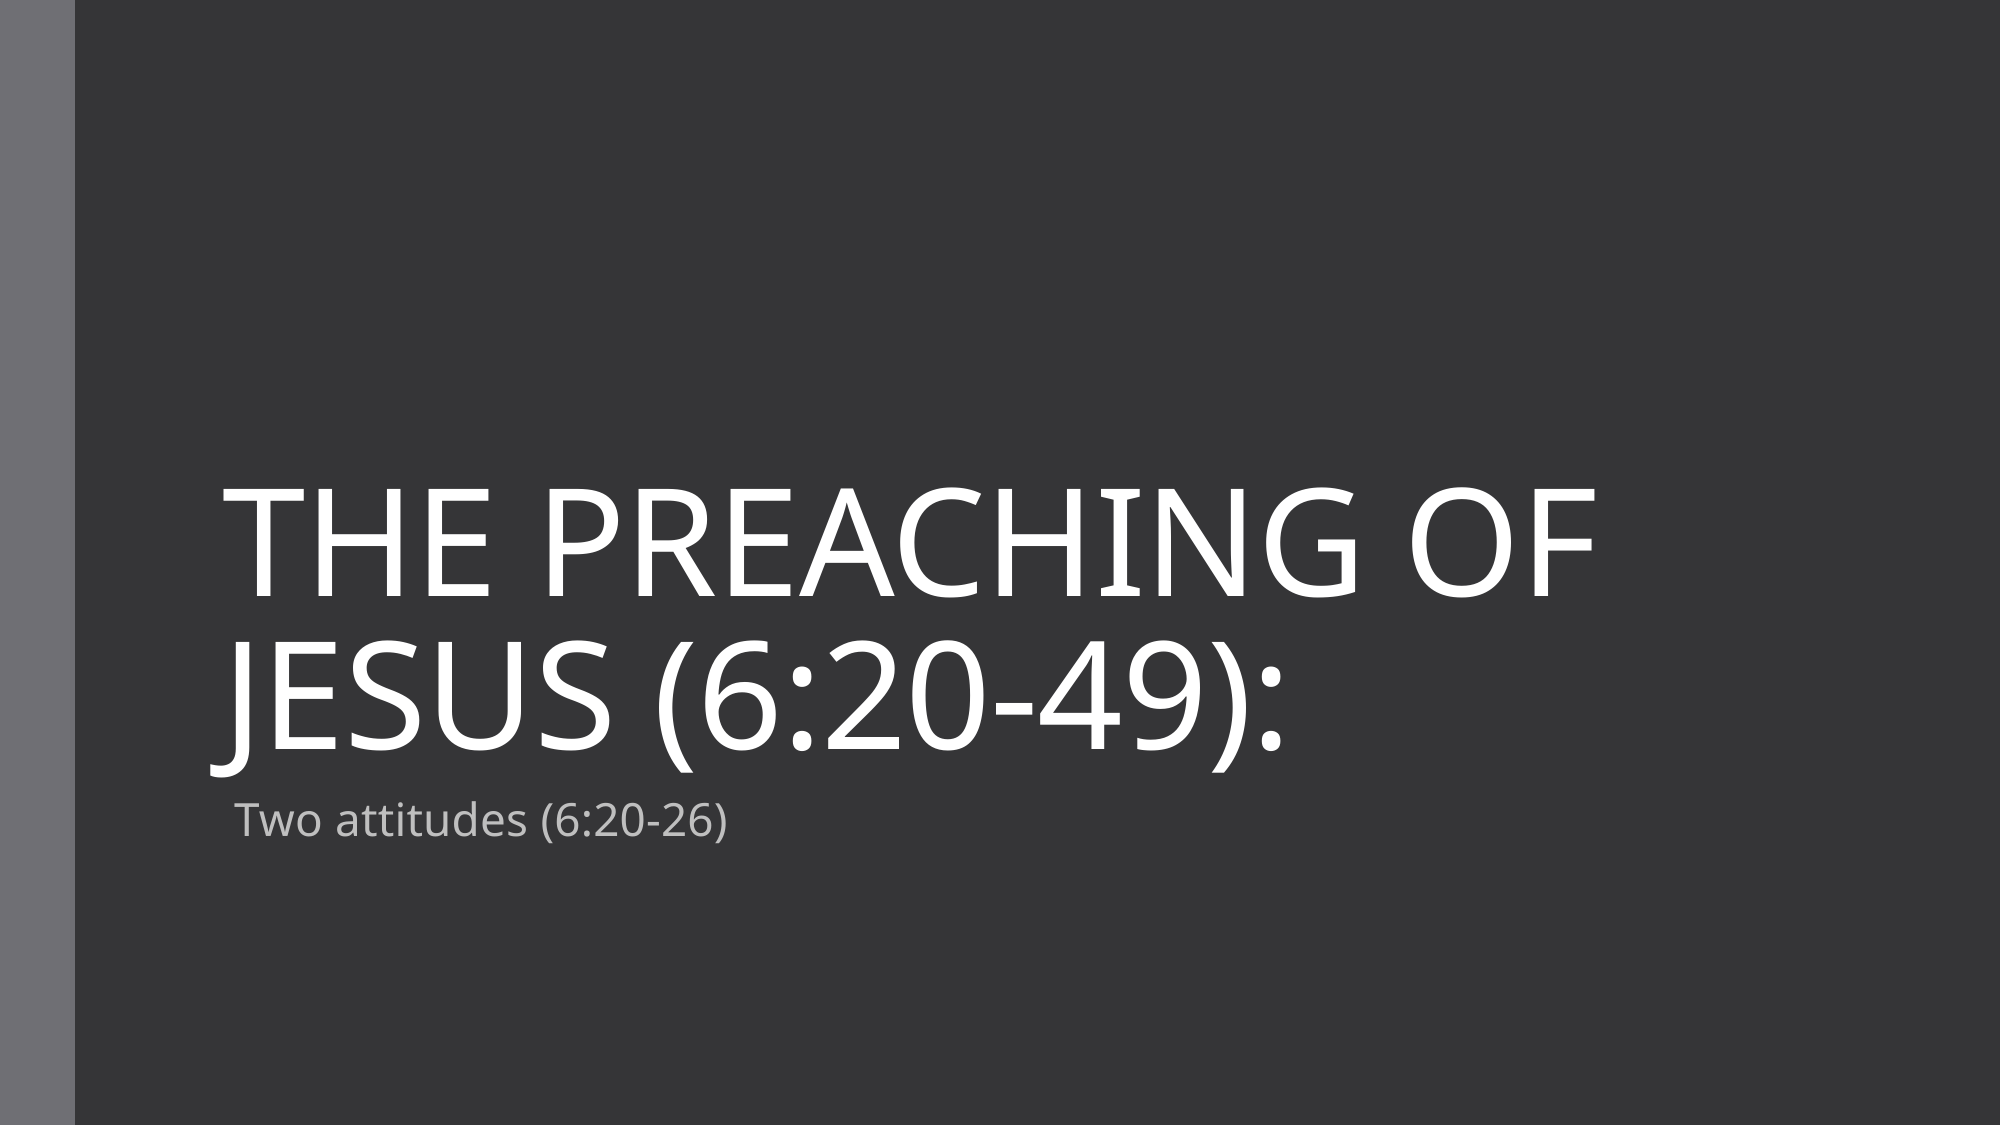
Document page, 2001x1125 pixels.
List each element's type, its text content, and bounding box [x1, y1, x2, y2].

title THE PREACHING OF JESUS (6:20-49): [206, 124, 1752, 787]
subtitle Two attitudes (6:20-26) [206, 787, 1752, 1066]
